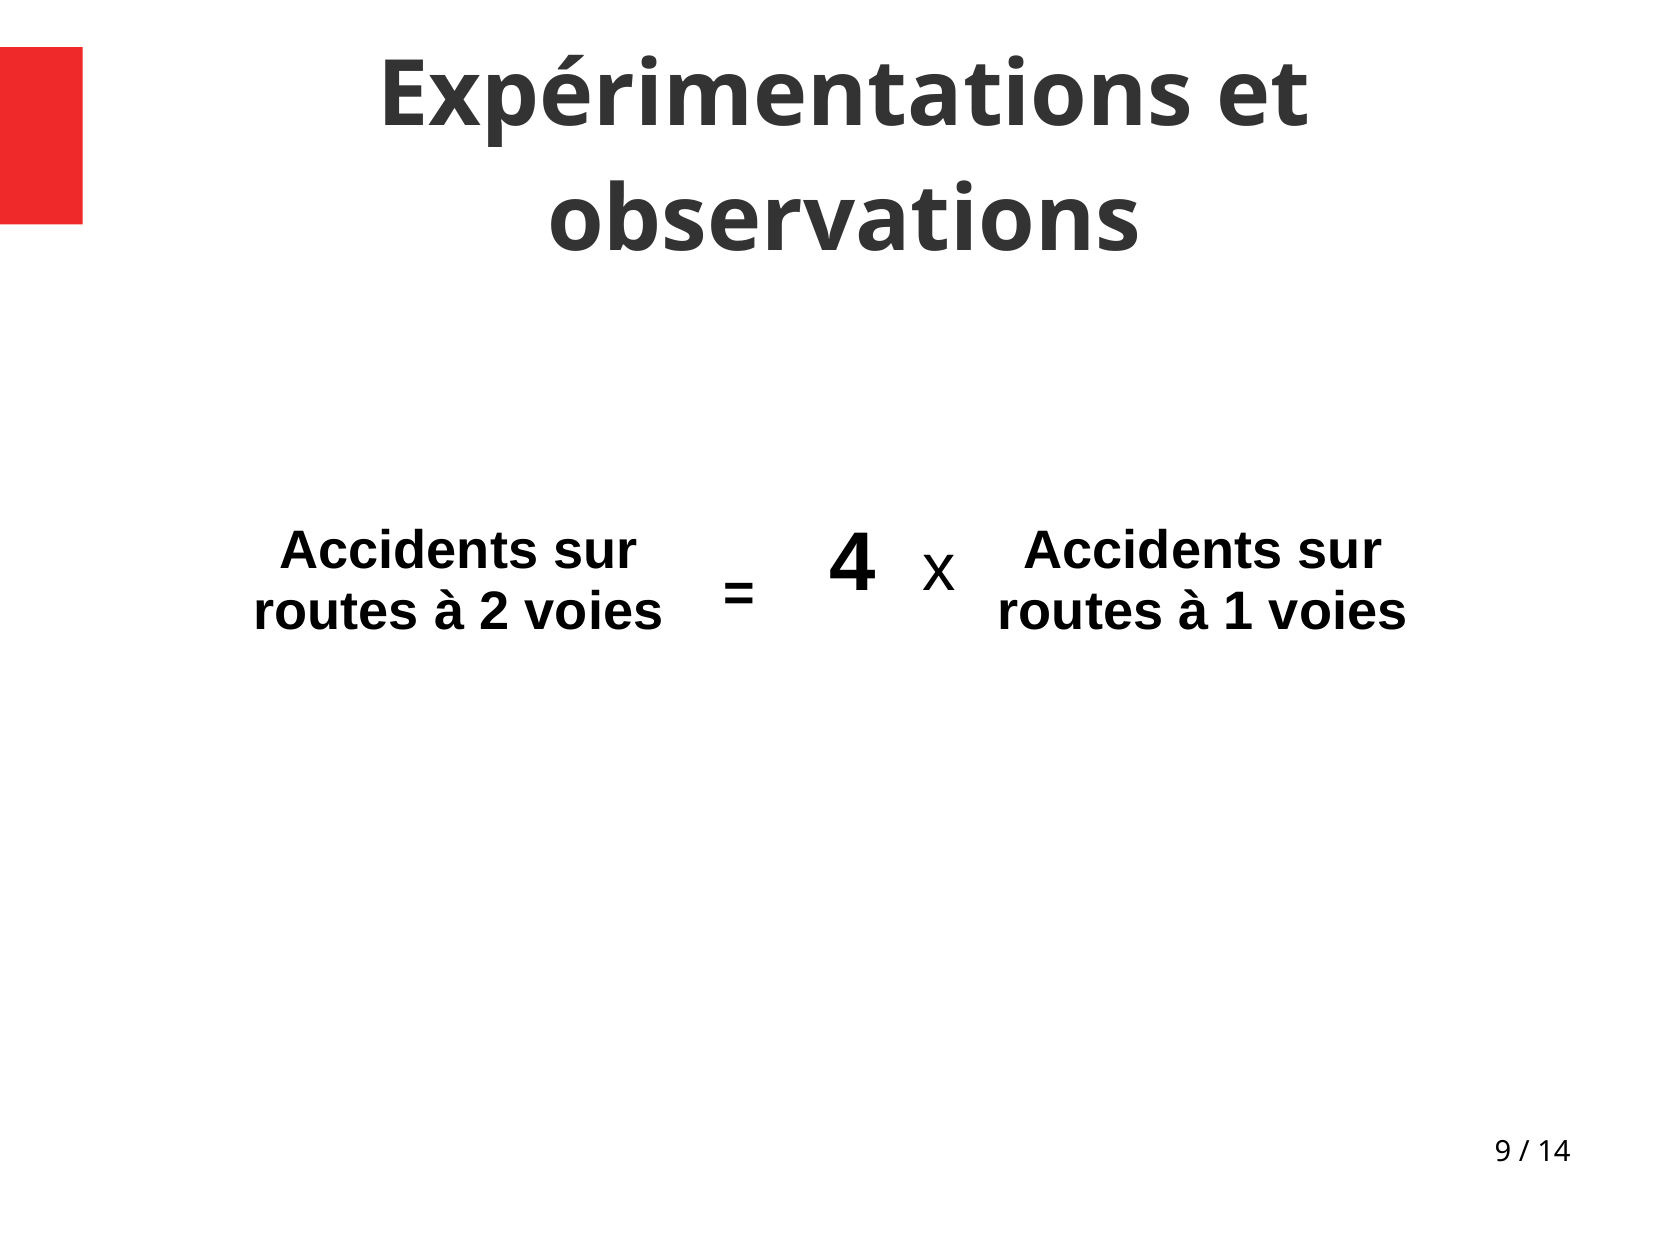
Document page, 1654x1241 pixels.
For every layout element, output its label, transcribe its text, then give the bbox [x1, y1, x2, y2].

text_box = [708, 555, 771, 631]
text_box Accidents sur routes à 2 voies [238, 512, 686, 709]
title Expérimentations et observations [118, 45, 1571, 260]
text_box Accidents sur routes à 1 voies [983, 512, 1430, 709]
text_box 4 x [814, 507, 983, 709]
